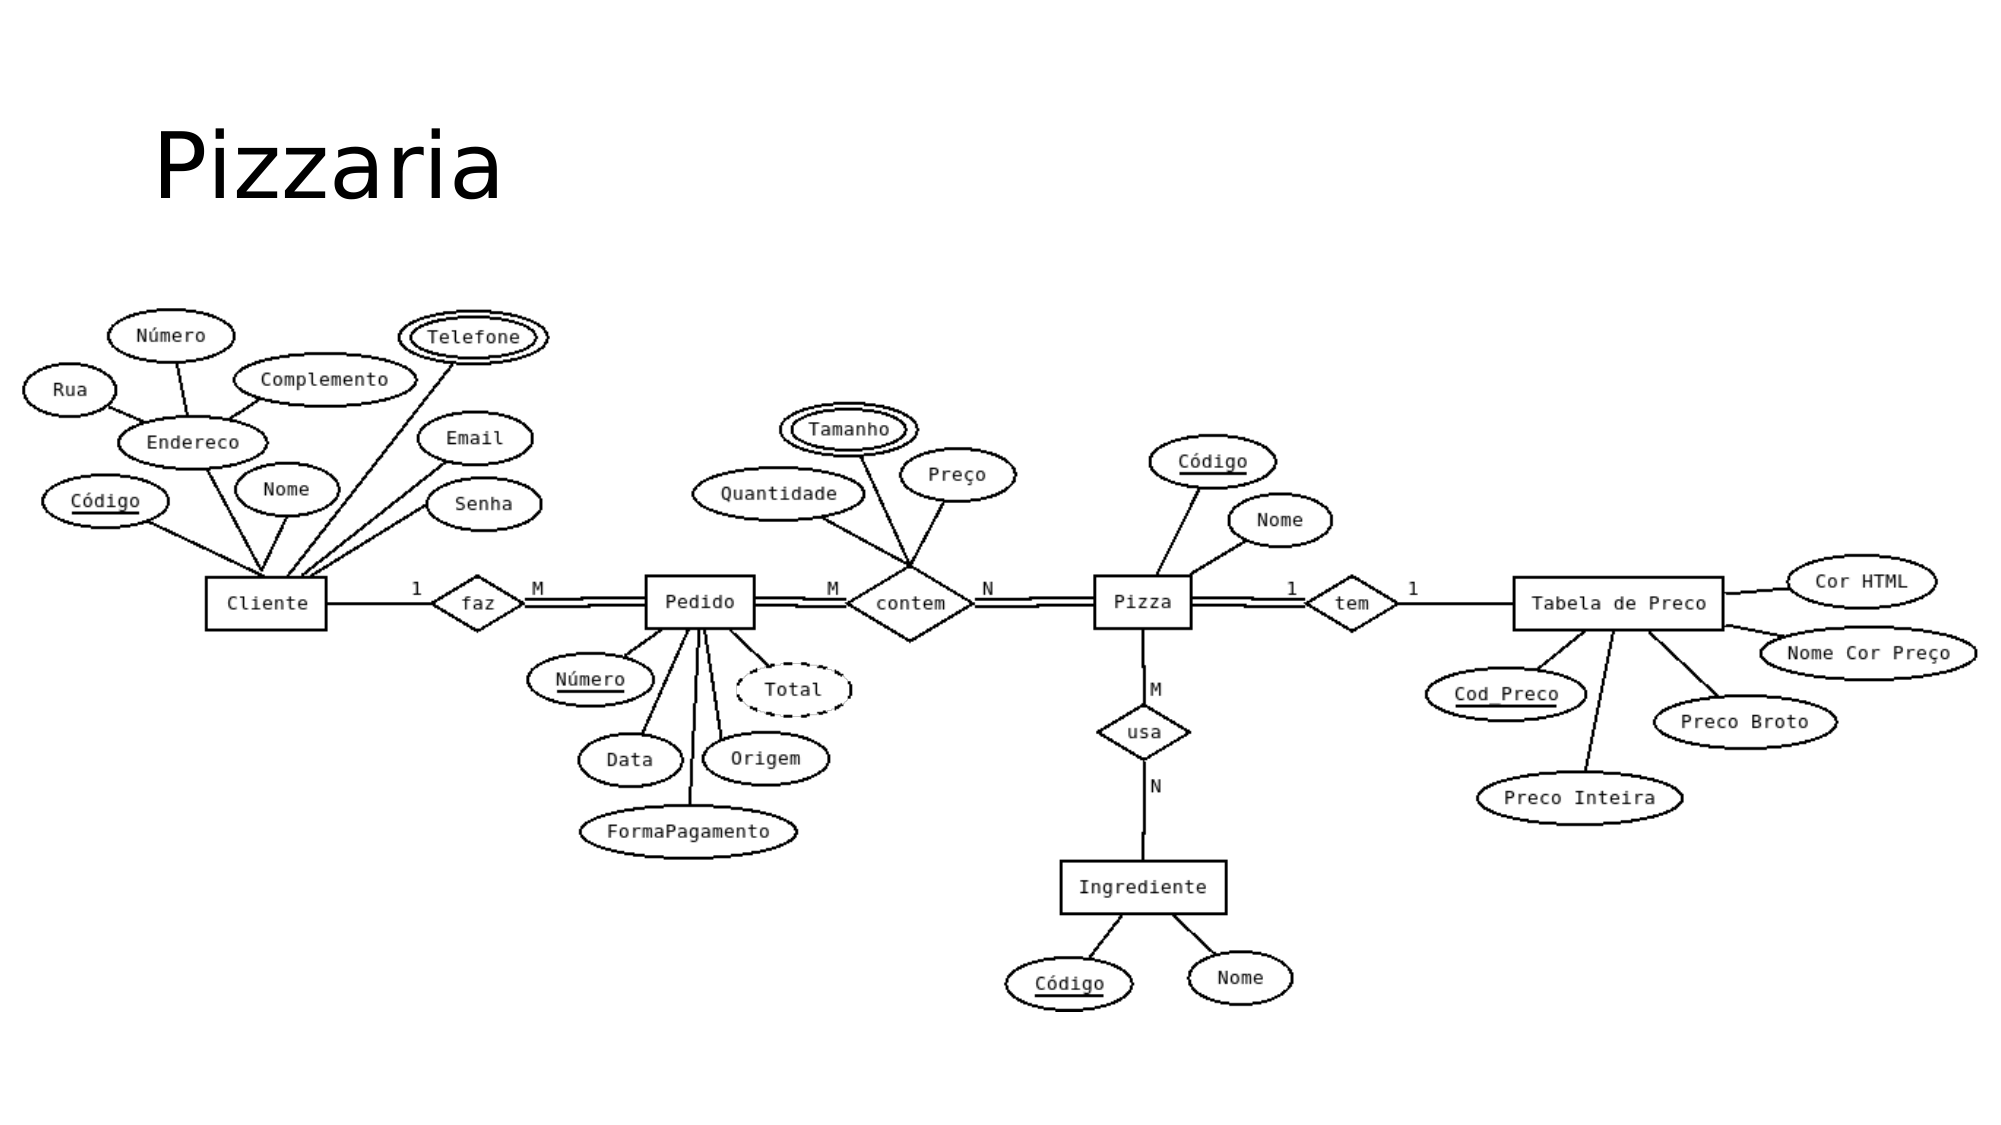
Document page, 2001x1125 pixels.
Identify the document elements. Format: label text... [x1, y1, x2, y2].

picture [21, 307, 1979, 1012]
title Pizzaria [150, 104, 567, 307]
